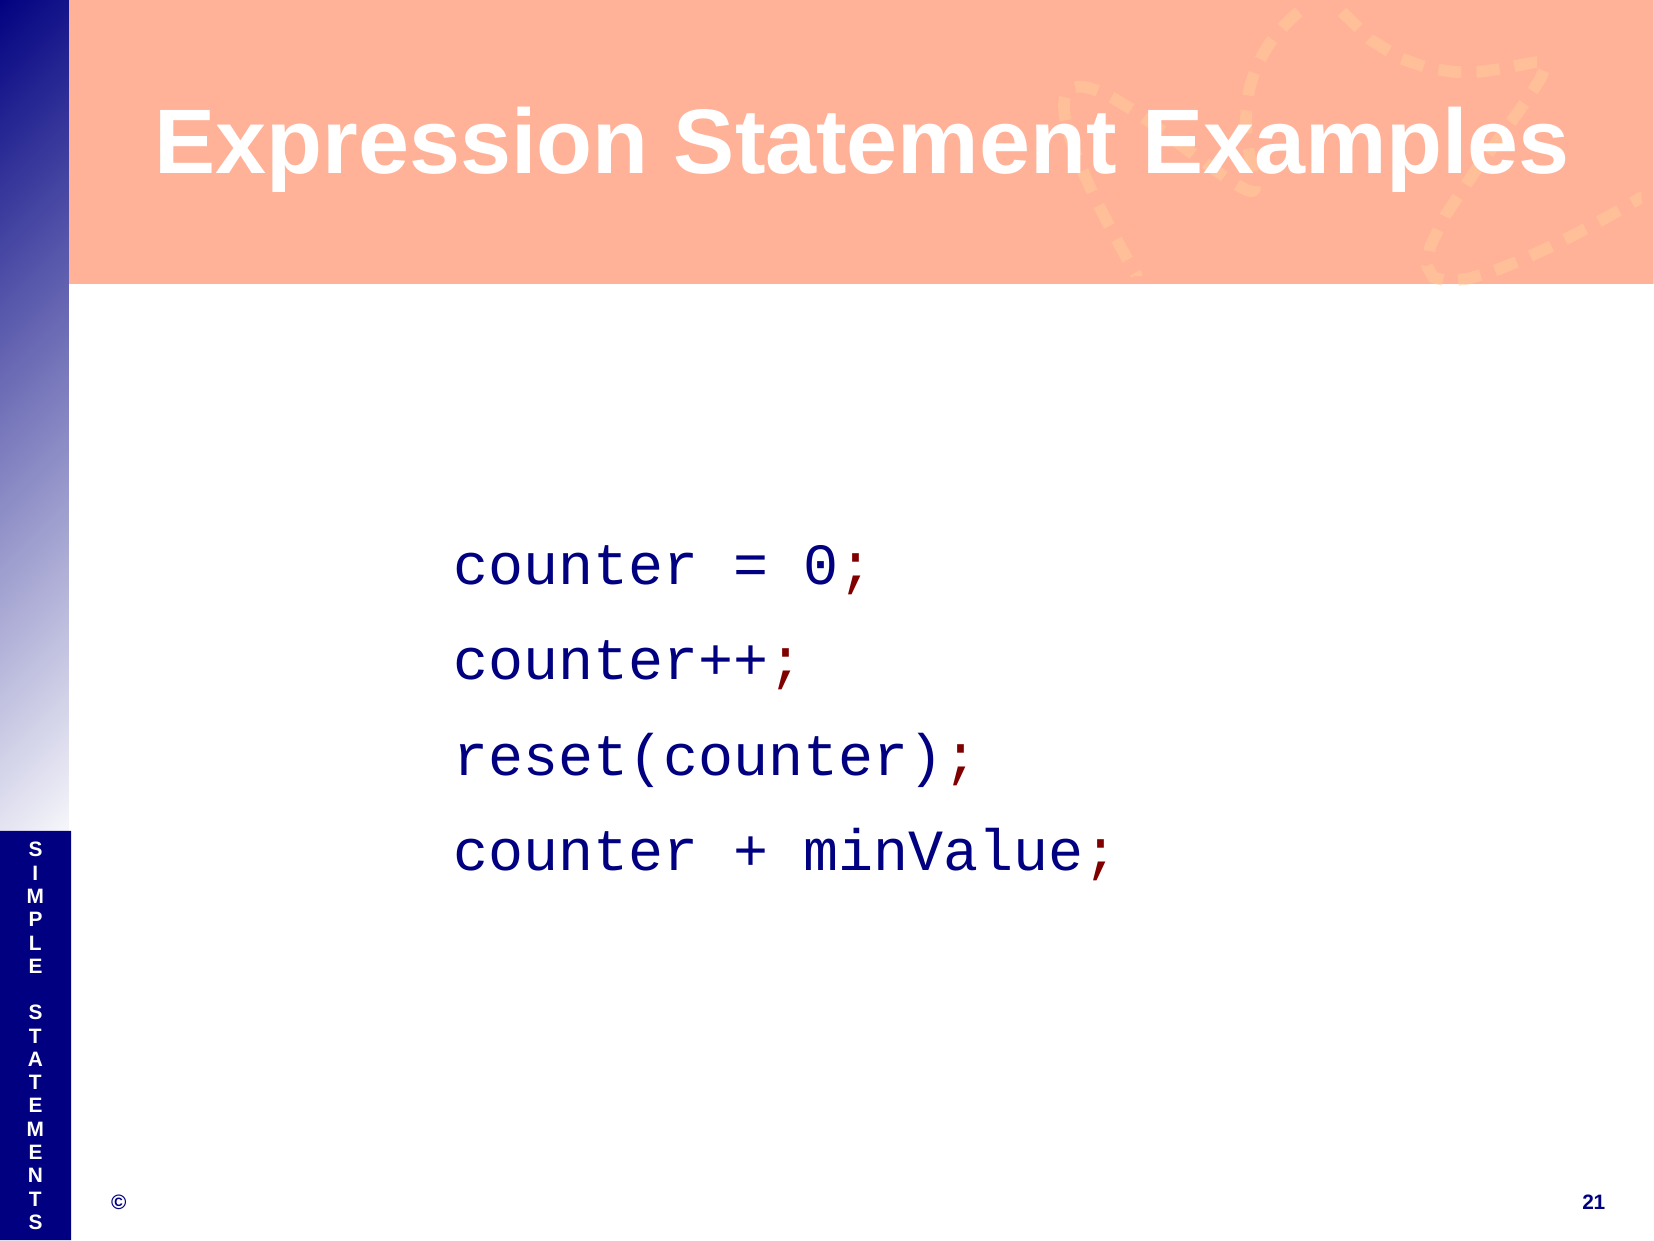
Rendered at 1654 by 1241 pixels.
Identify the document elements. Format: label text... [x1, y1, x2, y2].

text_box S I M P L E S T A T E M E N T S [0, 830, 71, 1241]
list counter = 0; counter++; reset(counter); counter + minValue; [435, 535, 1180, 955]
title Expression Statement Examples [109, 37, 1617, 246]
